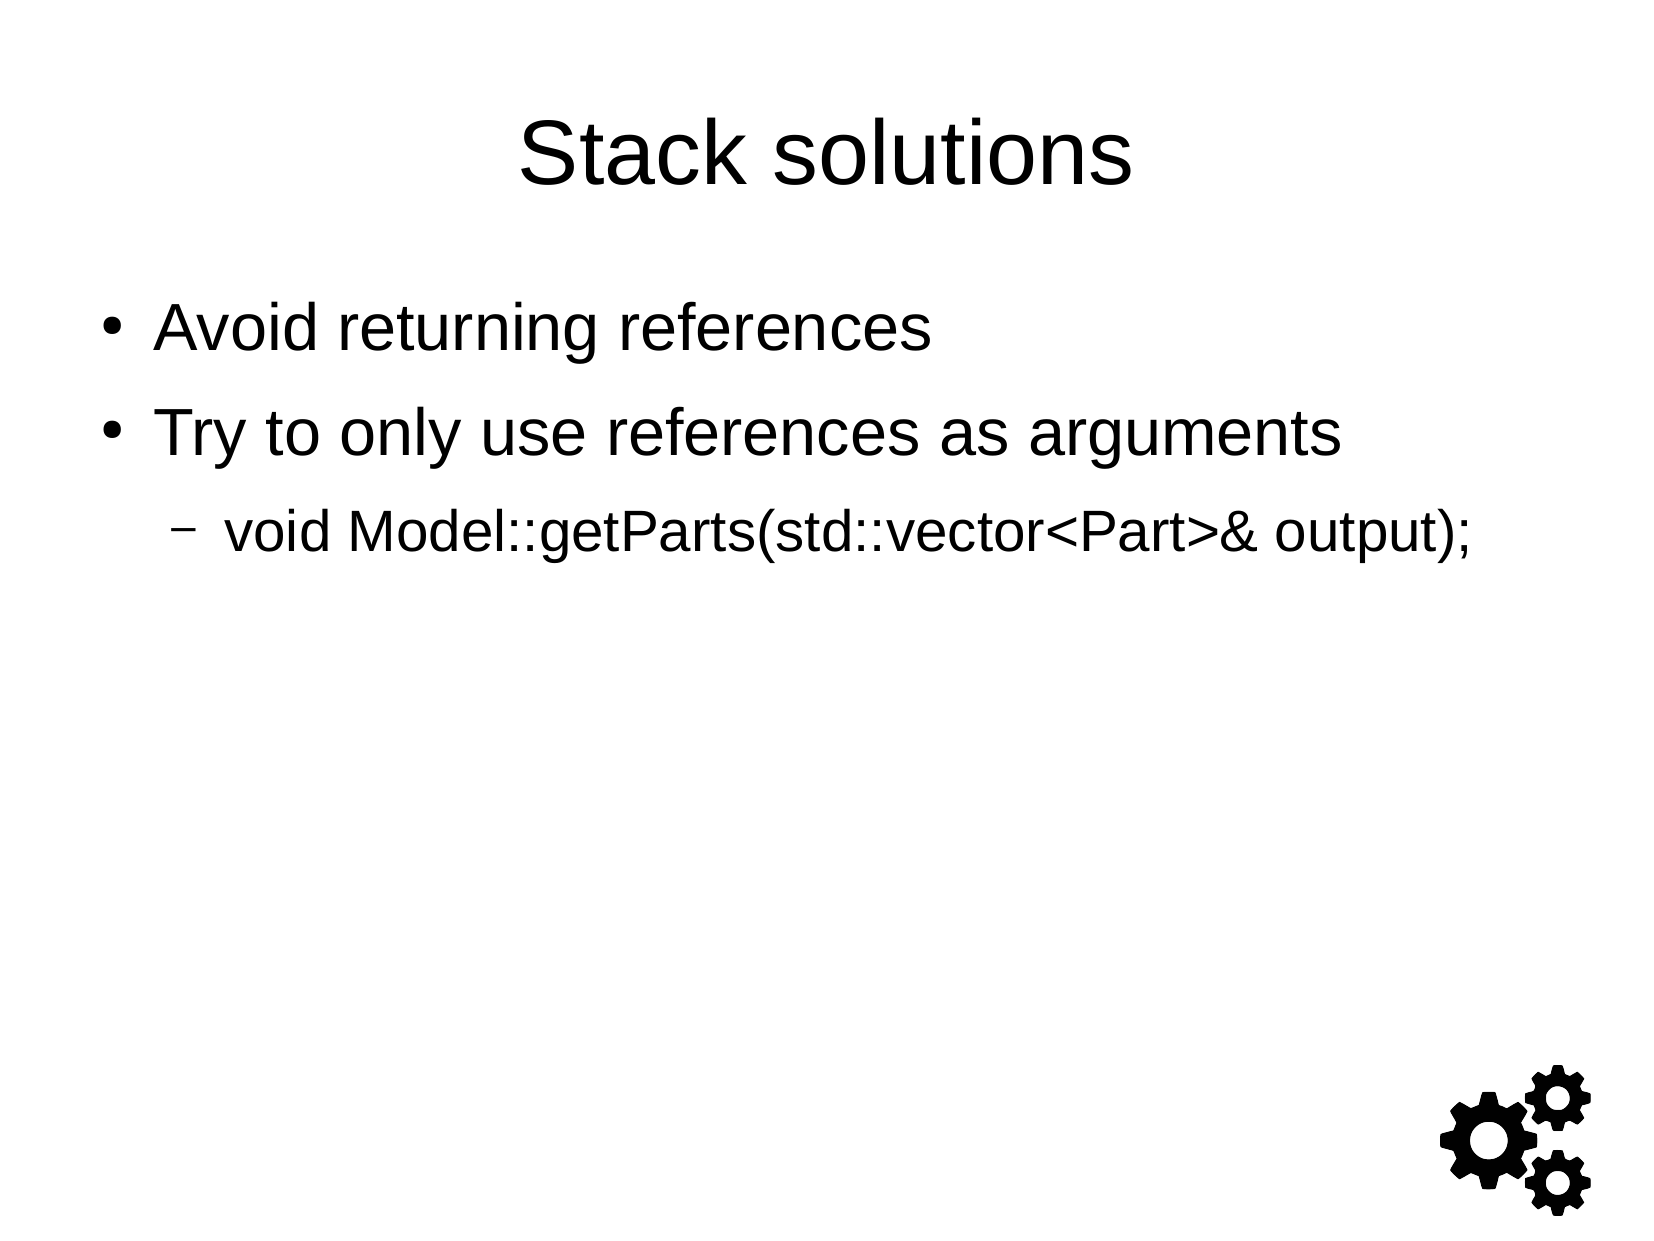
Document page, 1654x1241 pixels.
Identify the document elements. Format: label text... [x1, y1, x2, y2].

title Stack solutions [82, 49, 1571, 257]
picture [1440, 1065, 1591, 1216]
list Avoid returning references Try to only use references as arguments void Model::getParts(std::vector<Part>& output); [82, 290, 1571, 1010]
